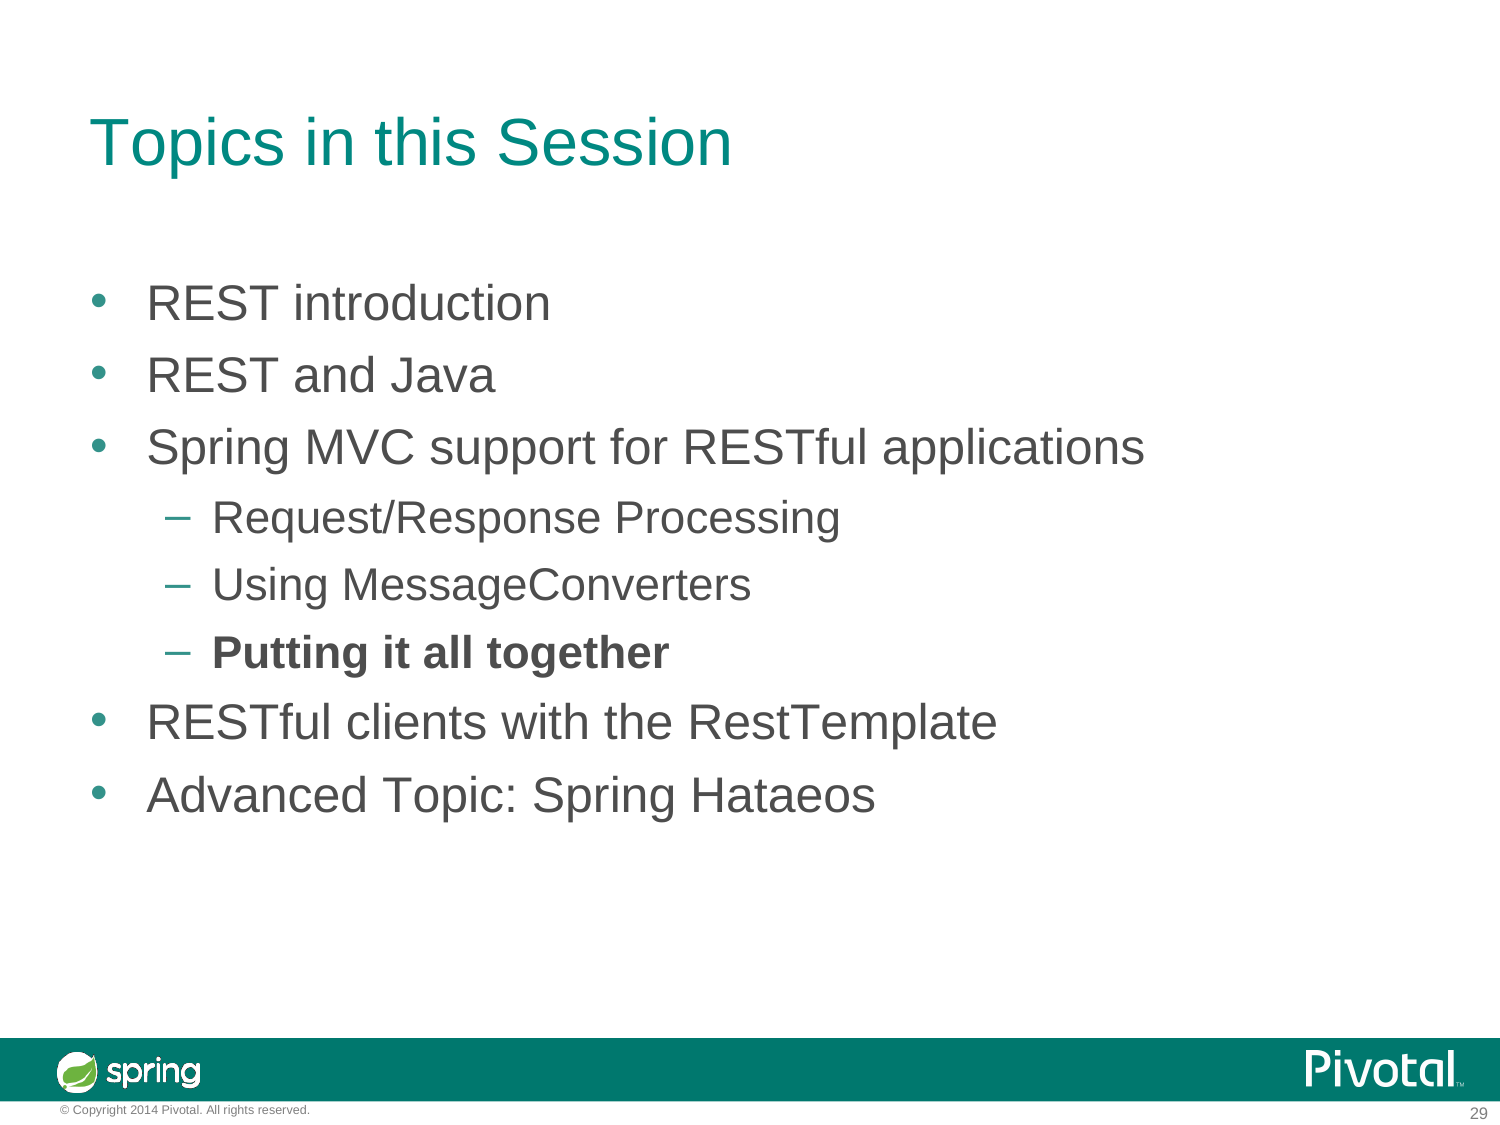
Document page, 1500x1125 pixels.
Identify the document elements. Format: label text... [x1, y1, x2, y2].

title Topics in this Session [75, 45, 1426, 233]
picture [1306, 1050, 1464, 1087]
list REST introduction REST and Java Spring MVC support for RESTful applications Request/Response Processing Using MessageConverters Putting it all together RESTful clients with the RestTemplate Advanced Topic: Spring Hataeos [75, 262, 1426, 1005]
picture [32, 1041, 210, 1103]
